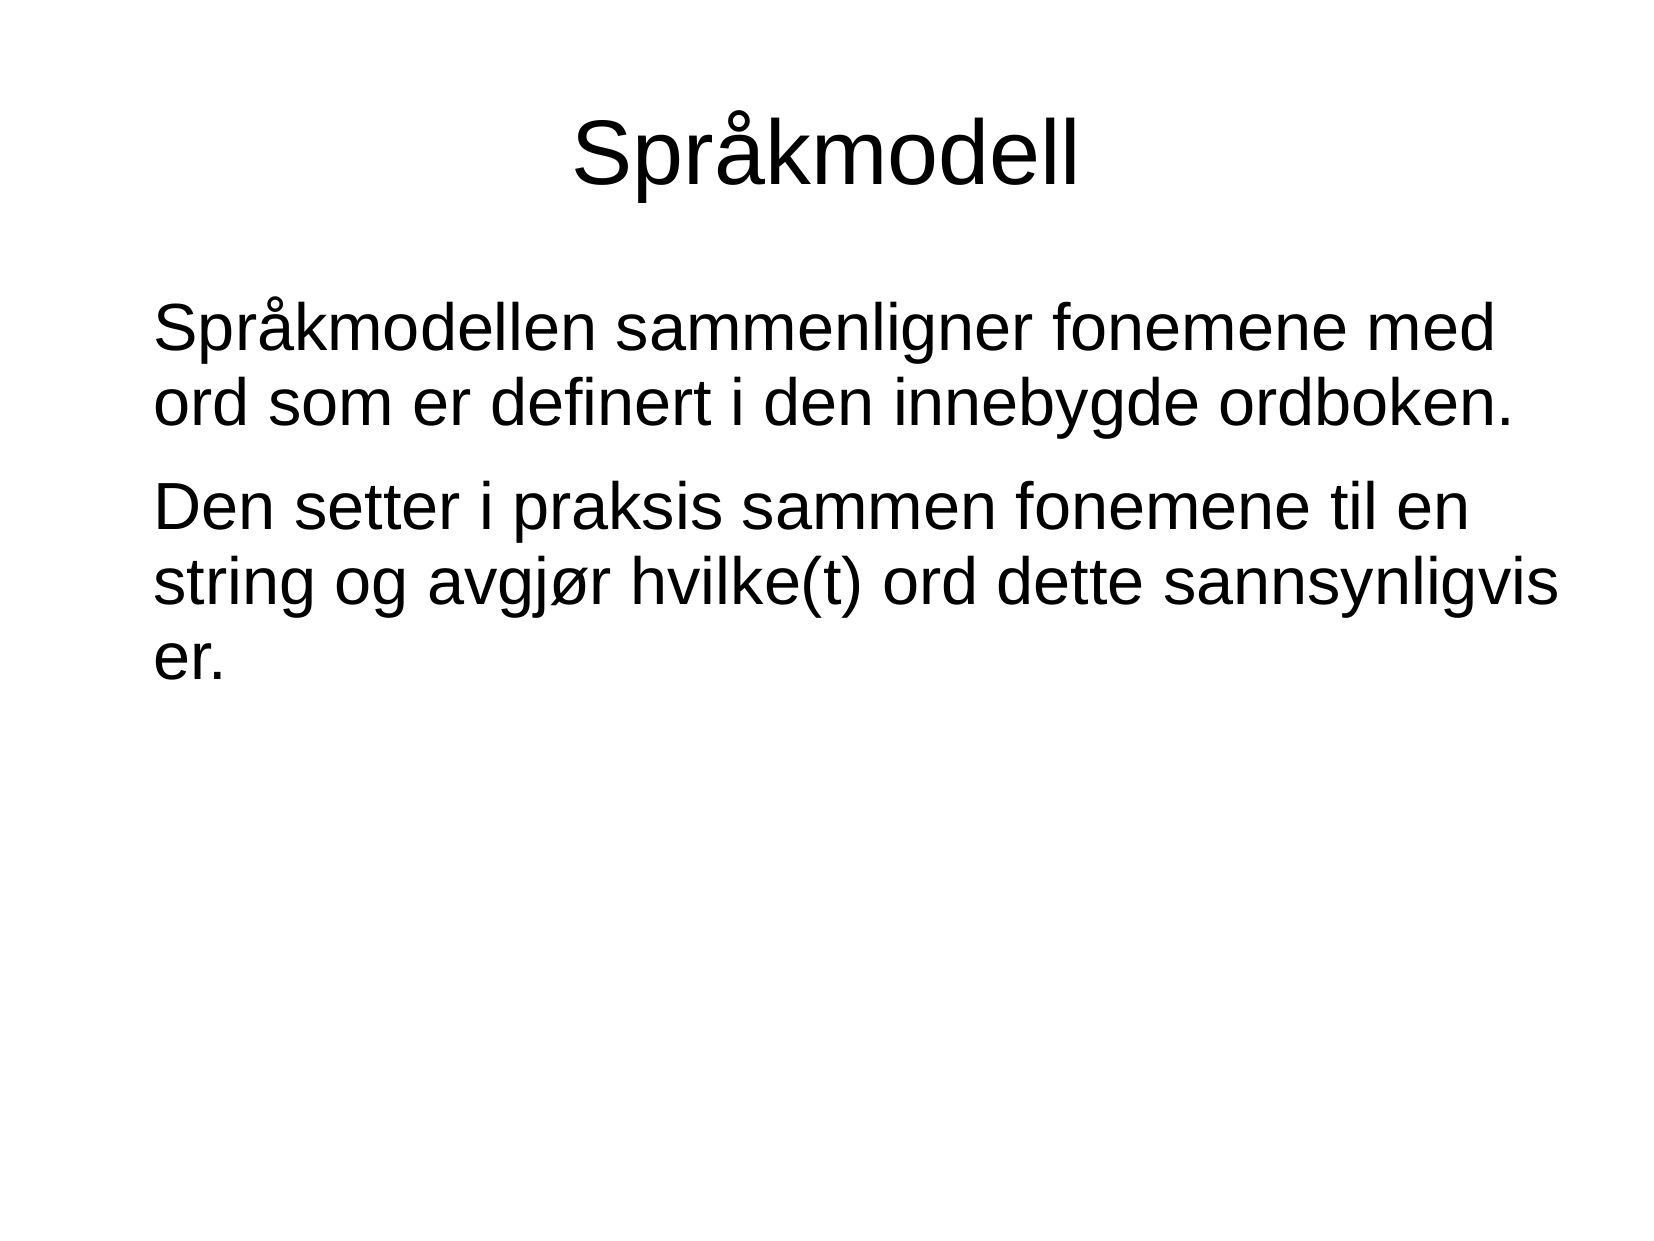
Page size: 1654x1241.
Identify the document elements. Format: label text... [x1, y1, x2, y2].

title Språkmodell [82, 49, 1571, 257]
list Språkmodellen sammenligner fonemene med ord som er definert i den innebygde ordboken. Den setter i praksis sammen fonemene til en string og avgjør hvilke(t) ord dette sannsynligvis er. [82, 290, 1571, 1109]
